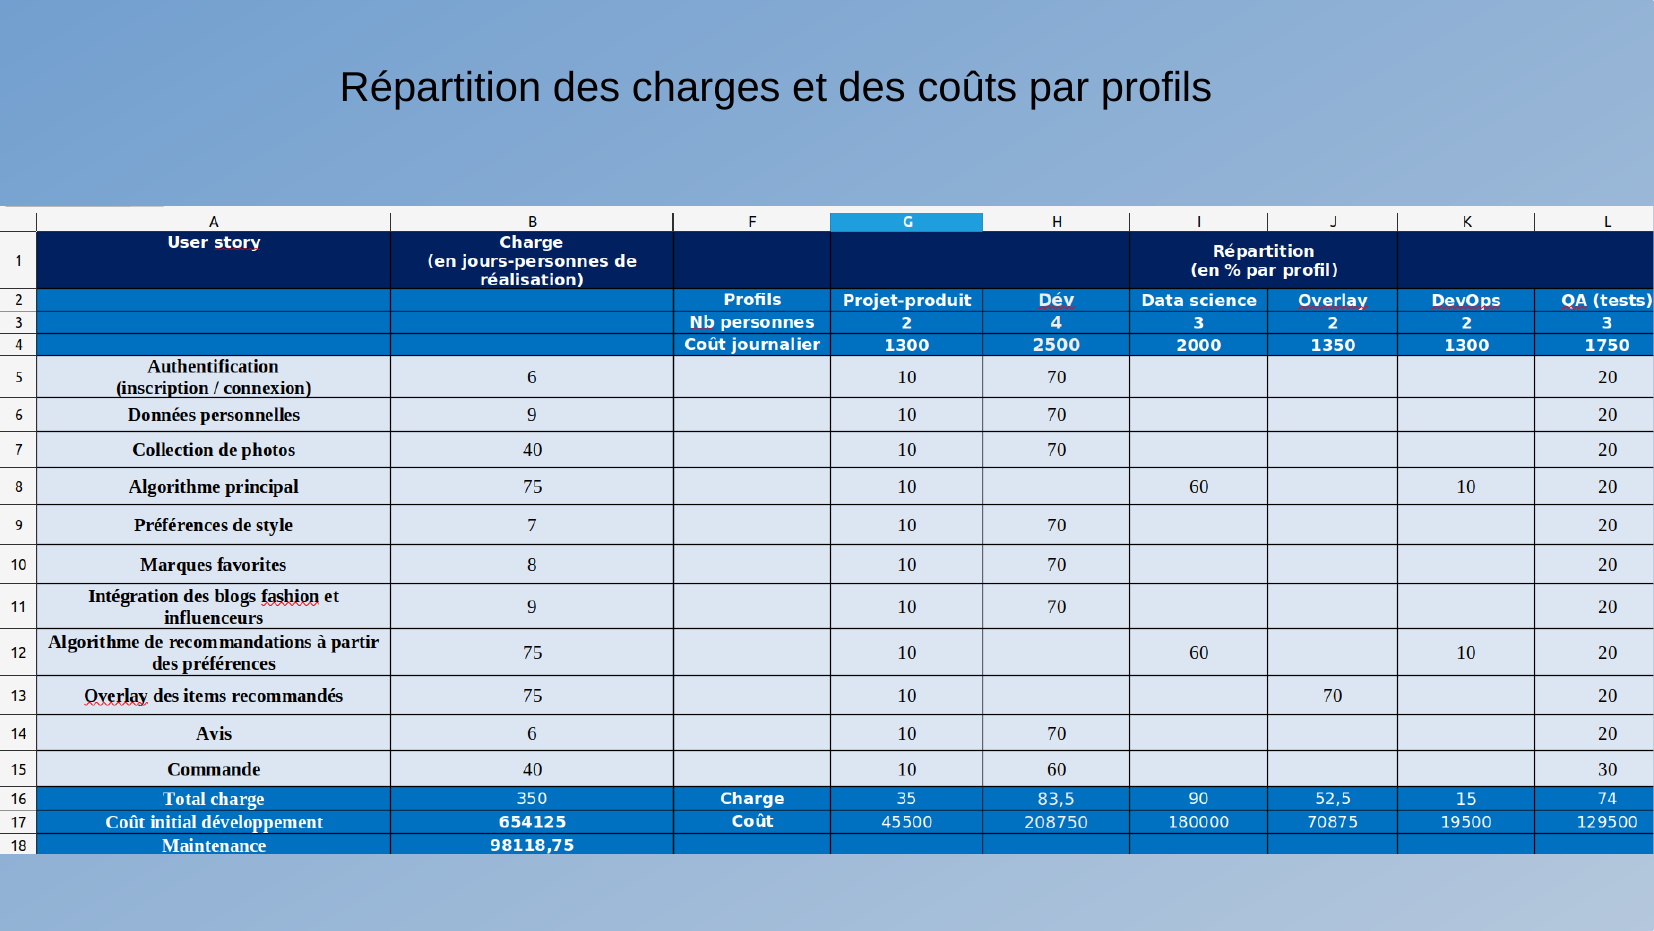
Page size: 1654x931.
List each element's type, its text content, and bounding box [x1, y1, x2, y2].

text_box Répartition des charges et des coûts par profils [324, 56, 1418, 165]
picture [0, 206, 1654, 854]
